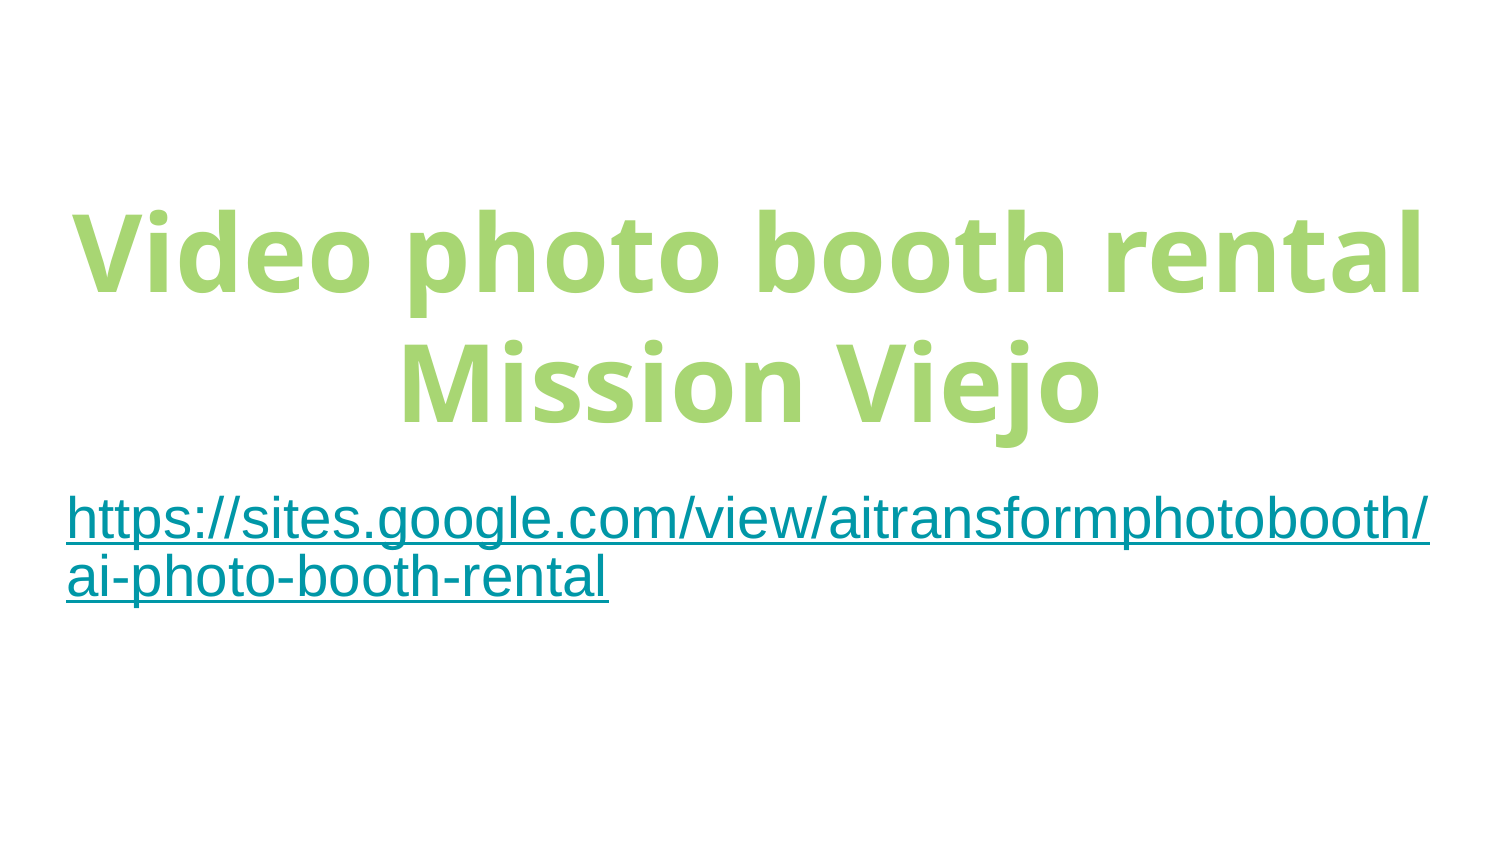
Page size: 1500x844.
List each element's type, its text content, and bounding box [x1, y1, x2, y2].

subtitle https://sites.google.com/view/aitransformphotobooth/ai-photo-booth-rental [51, 464, 1449, 595]
title Video photo booth rental Mission Viejo [51, 122, 1449, 459]
